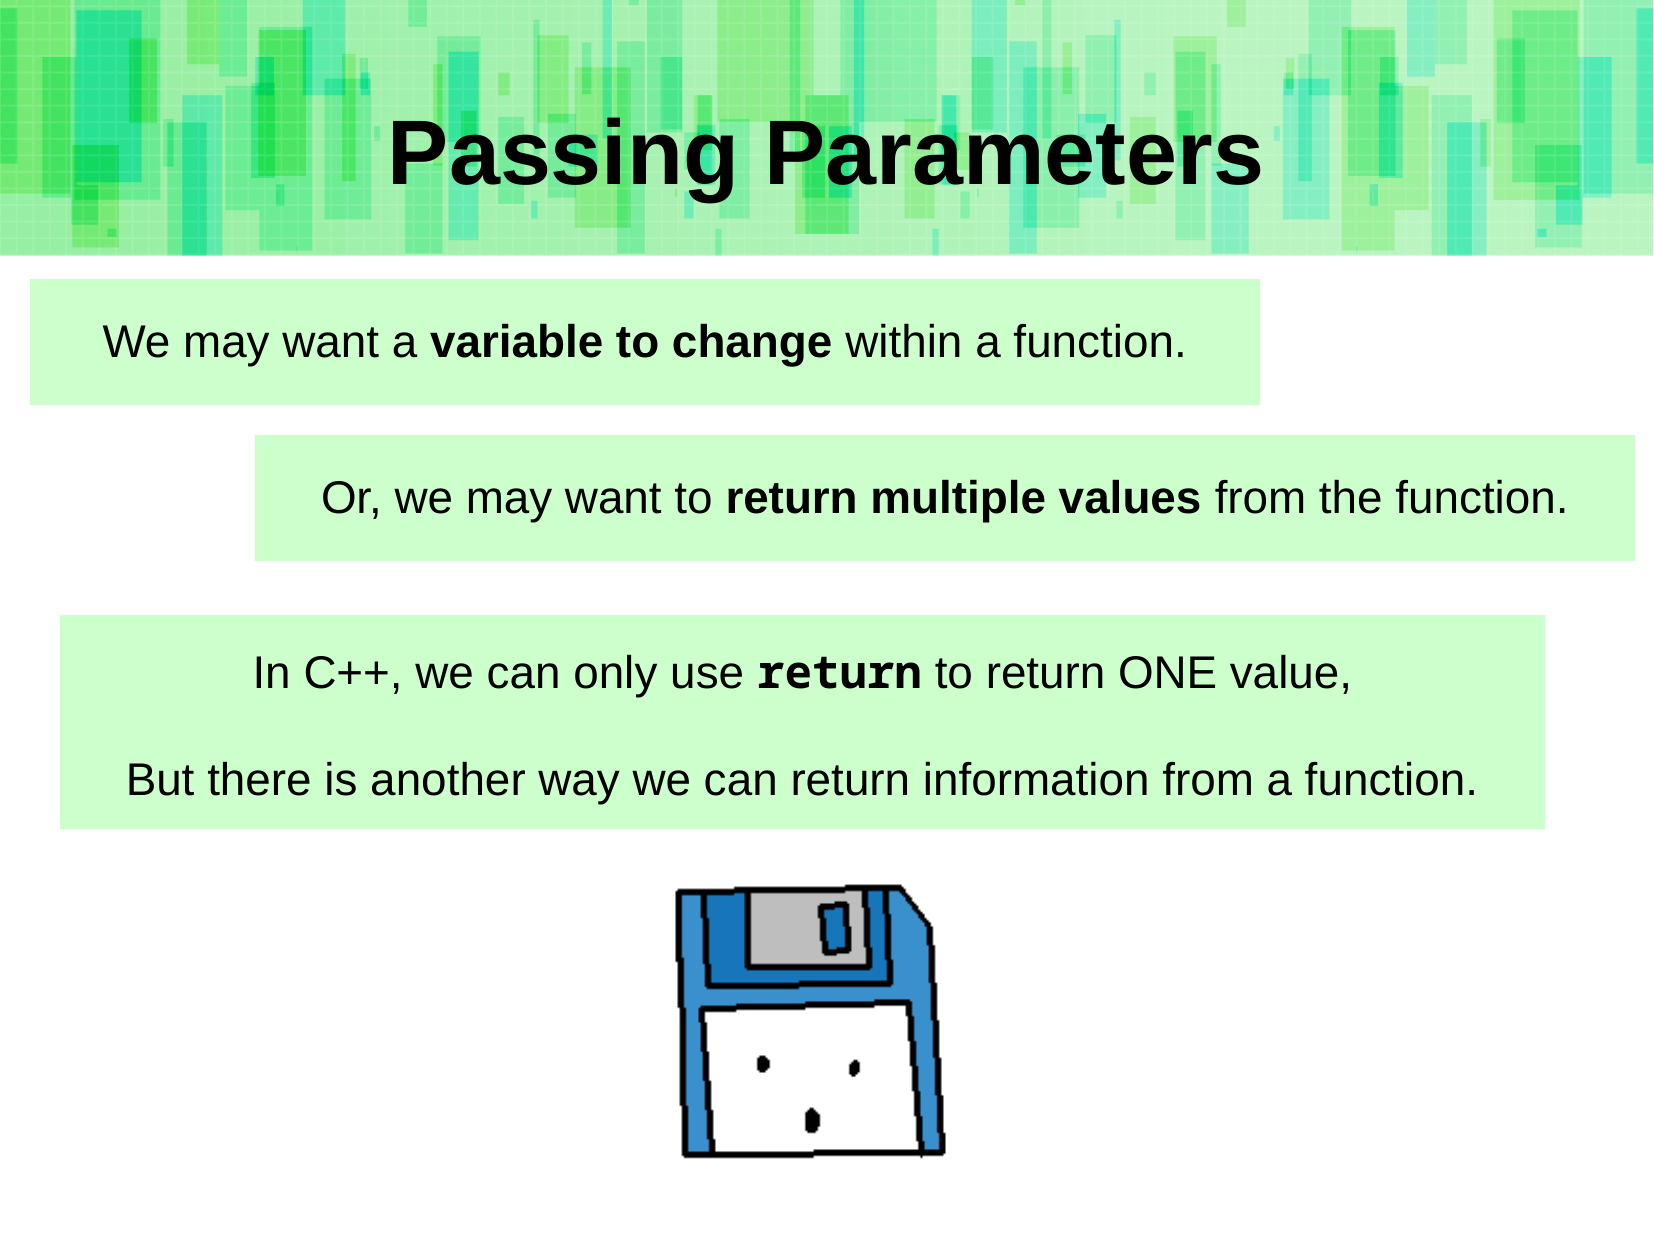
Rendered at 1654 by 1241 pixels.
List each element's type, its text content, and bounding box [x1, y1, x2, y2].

text_box We may want a variable to change within a function. [30, 279, 1261, 406]
title Passing Parameters [82, 49, 1571, 257]
text_box In C++, we can only use return to return ONE value, But there is another way we can return information from a function. [60, 615, 1546, 830]
picture [0, 0, 1654, 1241]
text_box Or, we may want to return multiple values from the function. [255, 435, 1636, 561]
